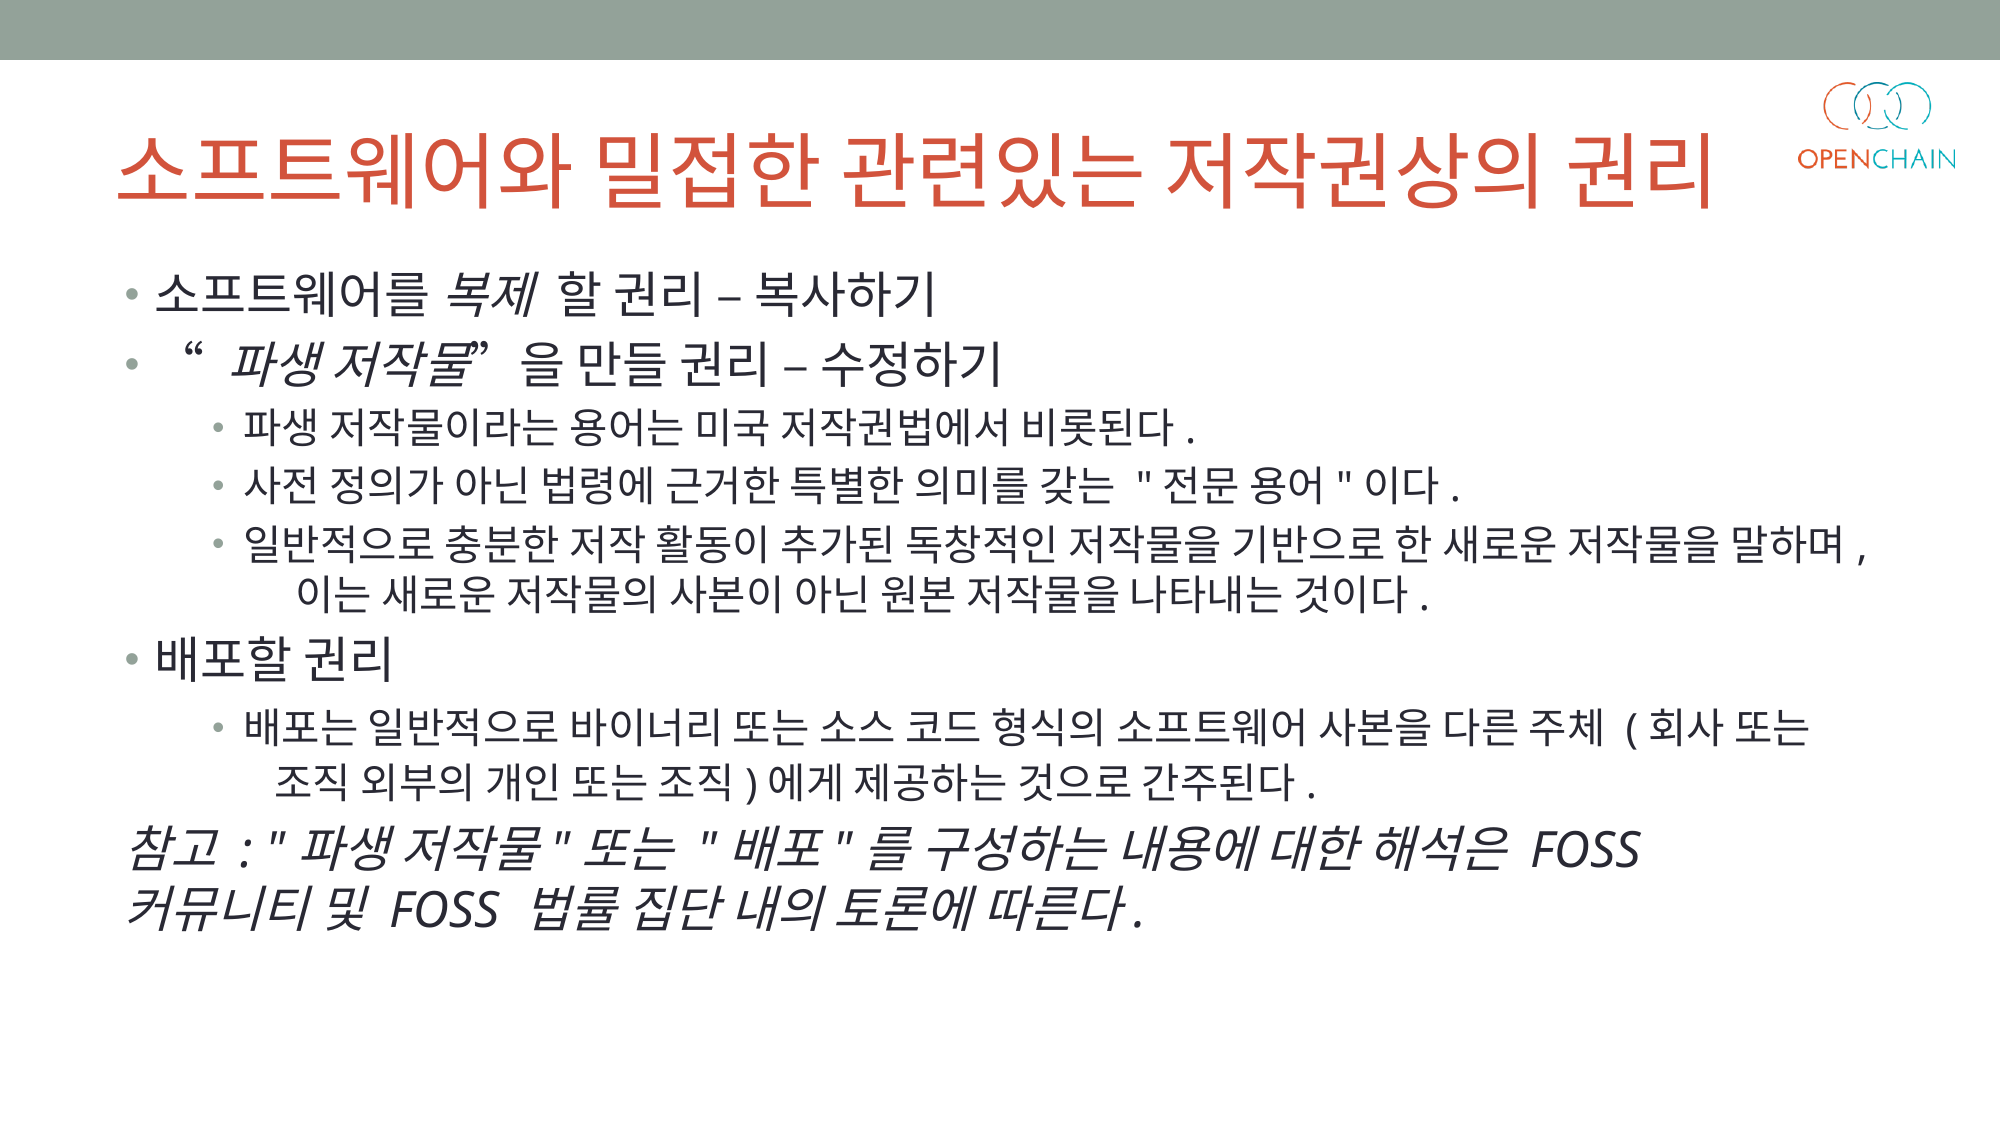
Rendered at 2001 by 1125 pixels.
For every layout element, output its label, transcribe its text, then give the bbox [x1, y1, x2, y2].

list 소프트웨어를 복제 할 권리 – 복사하기 “ 파생 저작물”을 만들 권리 – 수정하기 파생 저작물이라는 용어는 미국 저작권법에서 비롯된다. 사전 정의가 아닌 법령에 근거한 특별한 의미를 갖는 "전문 용어"이다. 일반적으로 충분한 저작 활동이 추가된 독창적인 저작물을 기반으로 한 새로운 저작물을 말하며, 이는 새로운 저작물의 사본이 아닌 원본 저작물을 나타내는 것이다. 배포할 권리 배포는 일반적으로 바이너리 또는 소스 코드 형식의 소프트웨어 사본을 다른 주체 (회사 또는 조직 외부의 개인 또는 조직)에게 제공하는 것으로 간주된다. 참고 : "파생 저작물"또는 "배포"를 구성하는 내용에 대한 해석은 FOSS 커뮤니티 및 FOSS 법률 집단 내의 토론에 따른다. [109, 255, 1863, 1122]
title 소프트웨어와 밀접한 관련있는 저작권상의 권리 [99, 87, 1900, 251]
